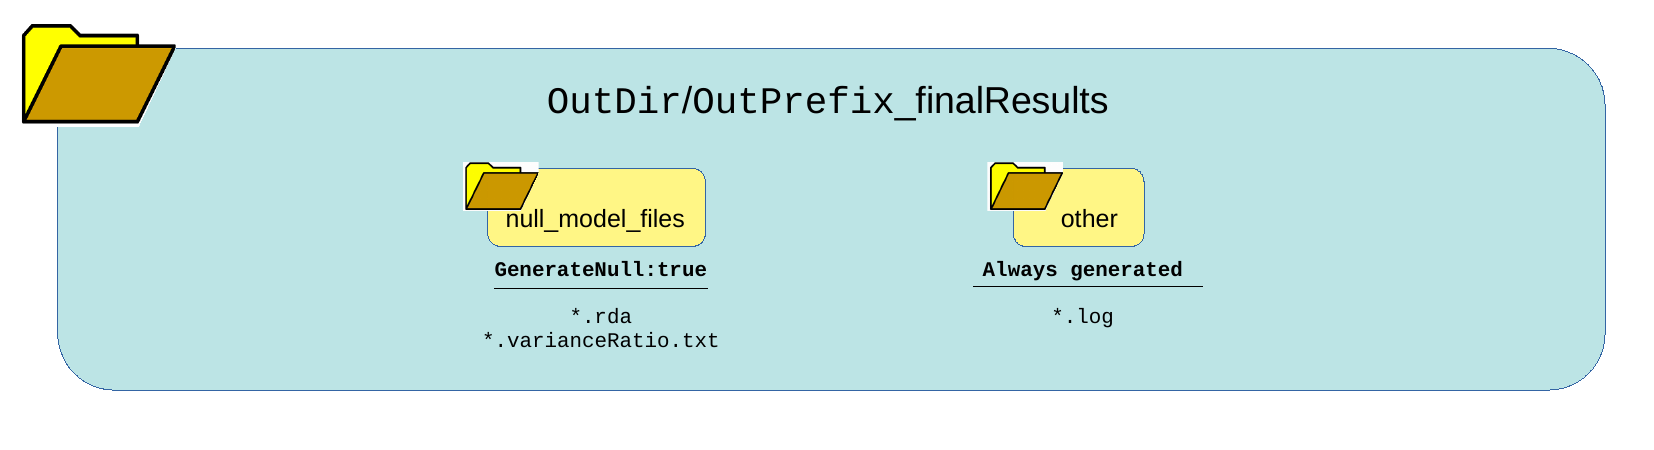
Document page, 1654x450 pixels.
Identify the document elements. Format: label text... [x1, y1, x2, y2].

picture [16, 24, 176, 127]
text_box [57, 48, 1606, 391]
text_box other [1045, 197, 1141, 228]
text_box GenerateNull:true *.rda *.varianceRatio.txt [458, 228, 744, 415]
text_box OutDir/OutPrefix_finalResults [532, 72, 1126, 133]
picture [987, 162, 1063, 211]
picture [463, 162, 539, 211]
text_box null_model_files [490, 197, 701, 228]
text_box Always generated *.log [940, 228, 1226, 415]
